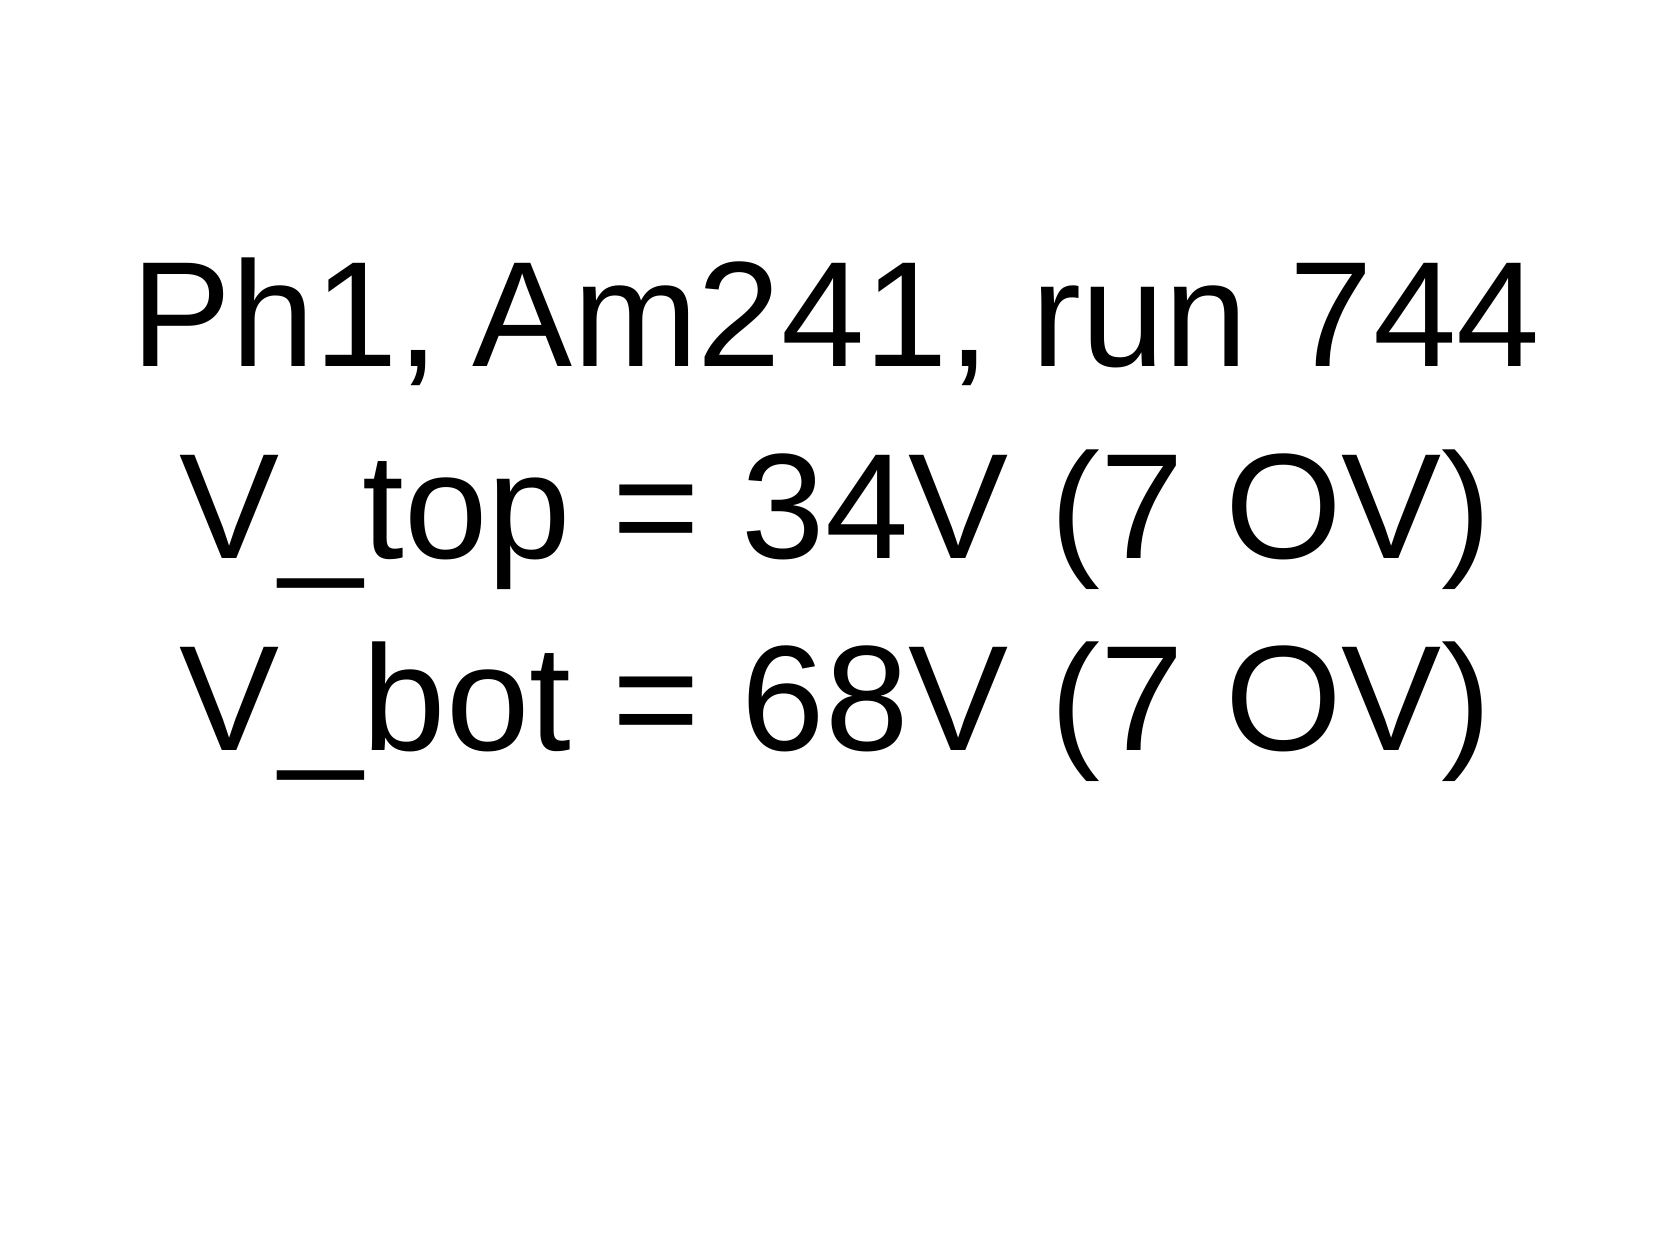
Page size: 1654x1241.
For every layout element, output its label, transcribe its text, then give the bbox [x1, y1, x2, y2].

text_box Ph1, Am241, run 744 V_top = 34V (7 OV) V_bot = 68V (7 OV) [9, 222, 1654, 790]
